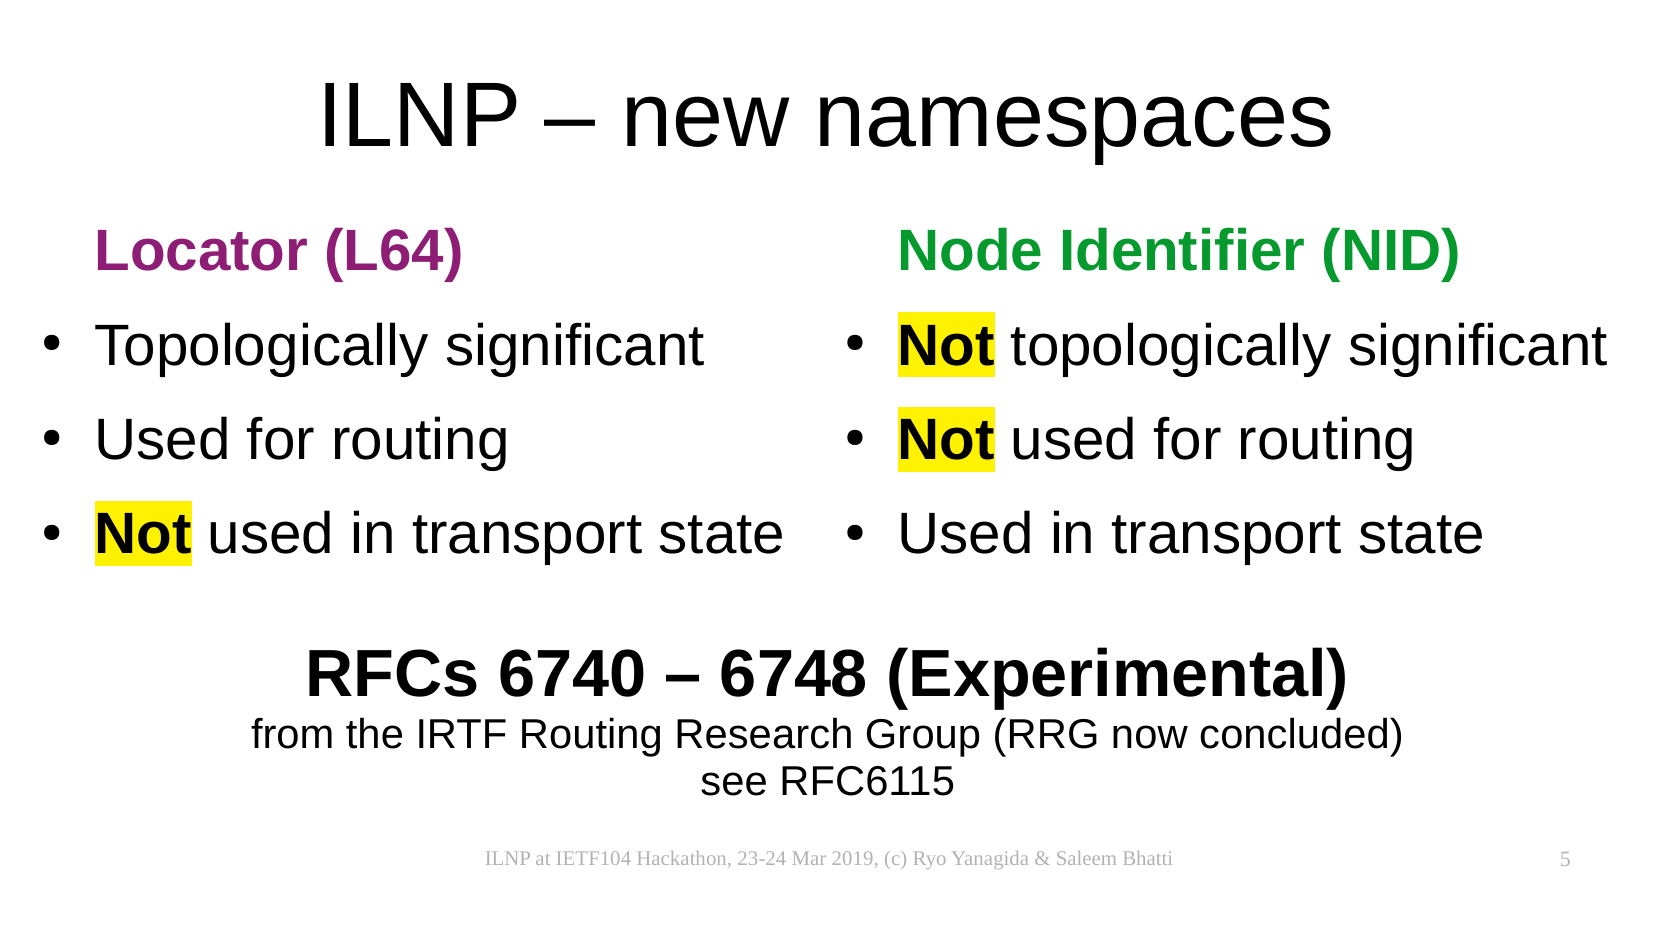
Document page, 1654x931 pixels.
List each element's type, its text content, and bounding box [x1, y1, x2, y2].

list Node Identifier (NID) Not topologically significant Not used for routing Used in transport state [826, 217, 1619, 758]
title ILNP – new namespaces [82, 37, 1571, 193]
text_box RFCs 6740 – 6748 (Experimental) from the IRTF Routing Research Group (RRG now concluded) see RFC6115 [236, 628, 1420, 839]
list Locator (L64) Topologically significant Used for routing Not used in transport state [23, 217, 809, 758]
